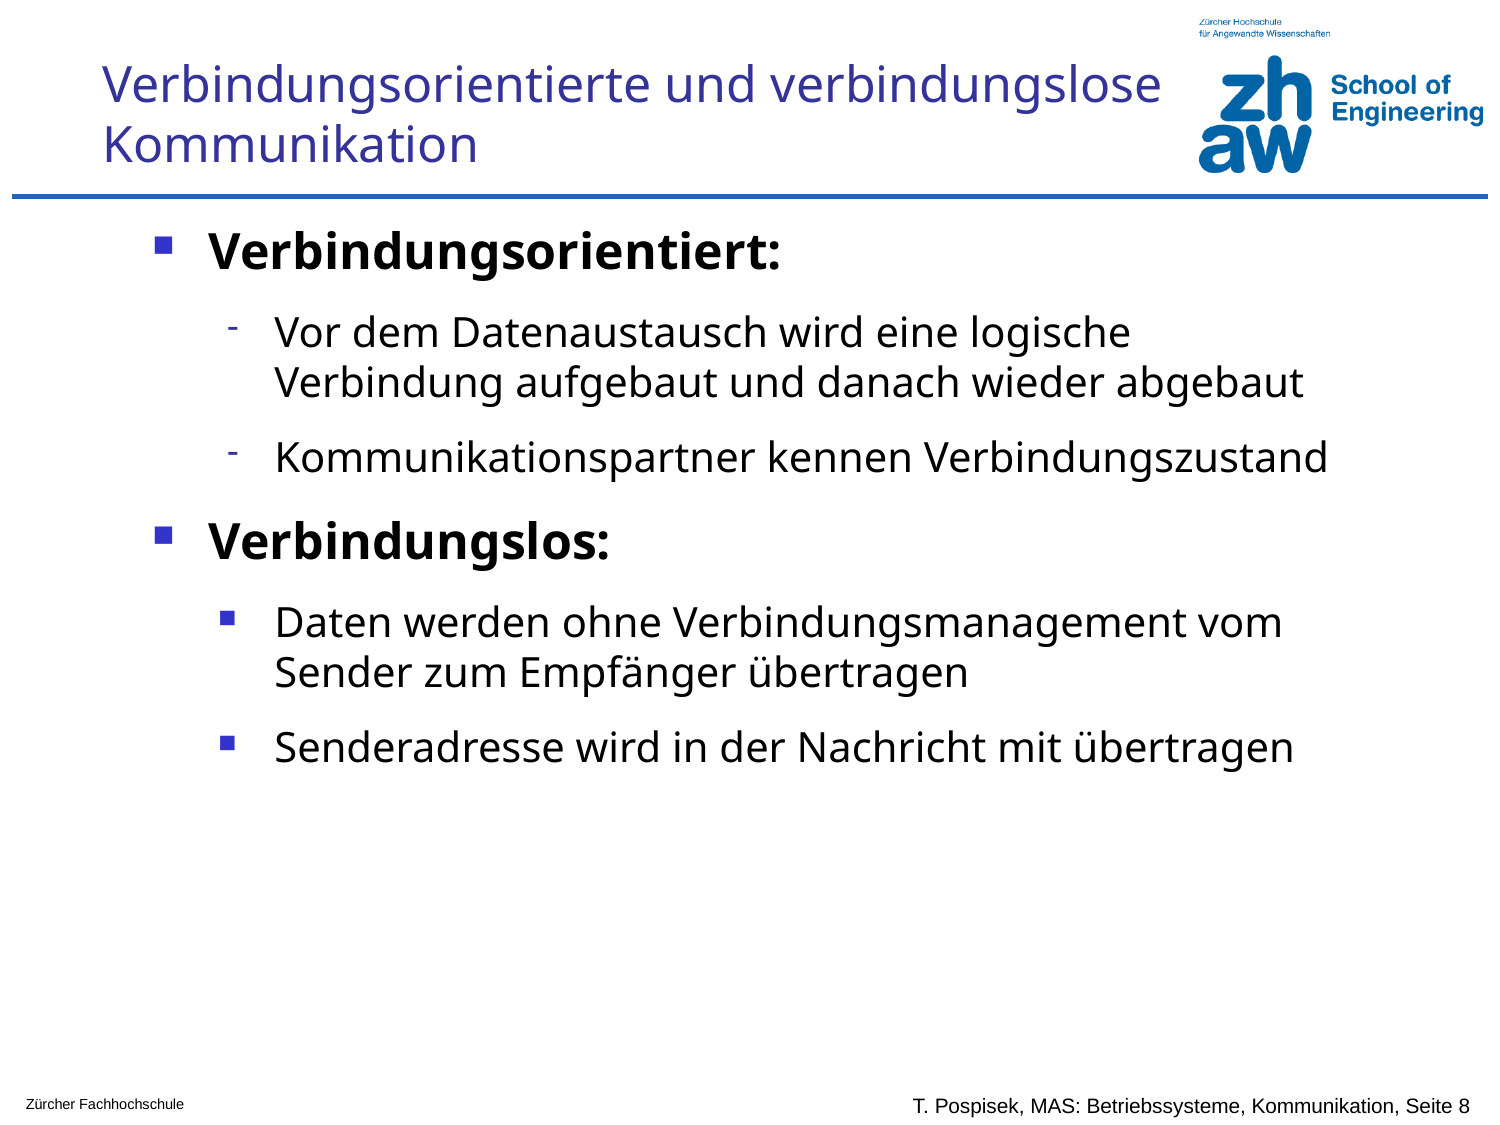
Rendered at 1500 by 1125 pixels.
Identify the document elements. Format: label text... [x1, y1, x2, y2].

title Verbindungsorientierte und verbindungslose Kommunikation [87, 42, 1182, 181]
picture [1199, 19, 1483, 173]
list Verbindungsorientiert: Vor dem Datenaustausch wird eine logische Verbindung aufgebaut und danach wieder abgebaut Kommunikationspartner kennen Verbindungszustand Verbindungslos: Daten werden ohne Verbindungsmanagement vom Sender zum Empfänger übertragen Senderadresse wird in der Nachricht mit übertragen [137, 212, 1363, 925]
